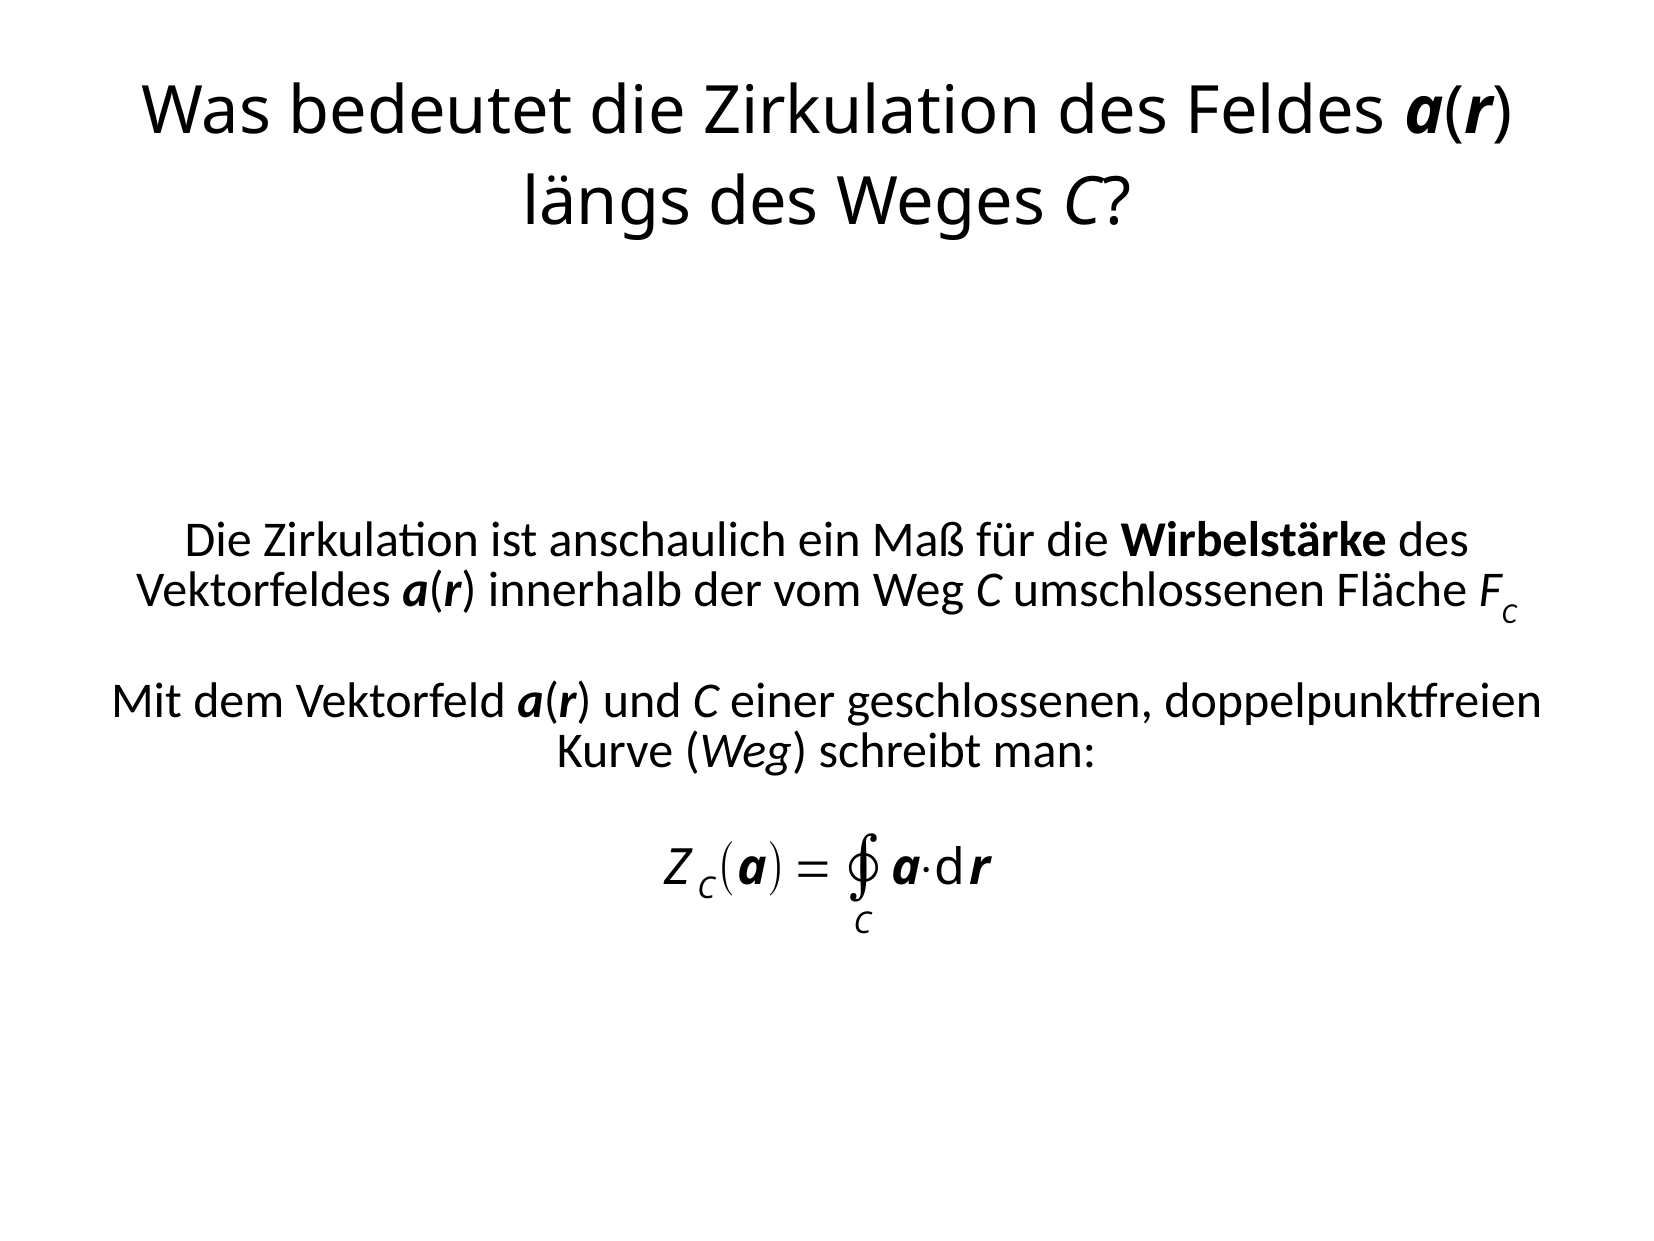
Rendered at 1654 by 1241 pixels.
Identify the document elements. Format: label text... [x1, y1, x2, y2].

subtitle Die Zirkulation ist anschaulich ein Maß für die Wirbelstärke des Vektorfeldes a(r) innerhalb der vom Weg C umschlossenen Fläche FC Mit dem Vektorfeld a(r) und C einer geschlossenen, doppelpunktfreien Kurve (Weg) schreibt man: [82, 290, 1571, 1010]
chart [656, 830, 997, 942]
title Was bedeutet die Zirkulation des Feldes a(r) längs des Weges C? [82, 49, 1571, 257]
